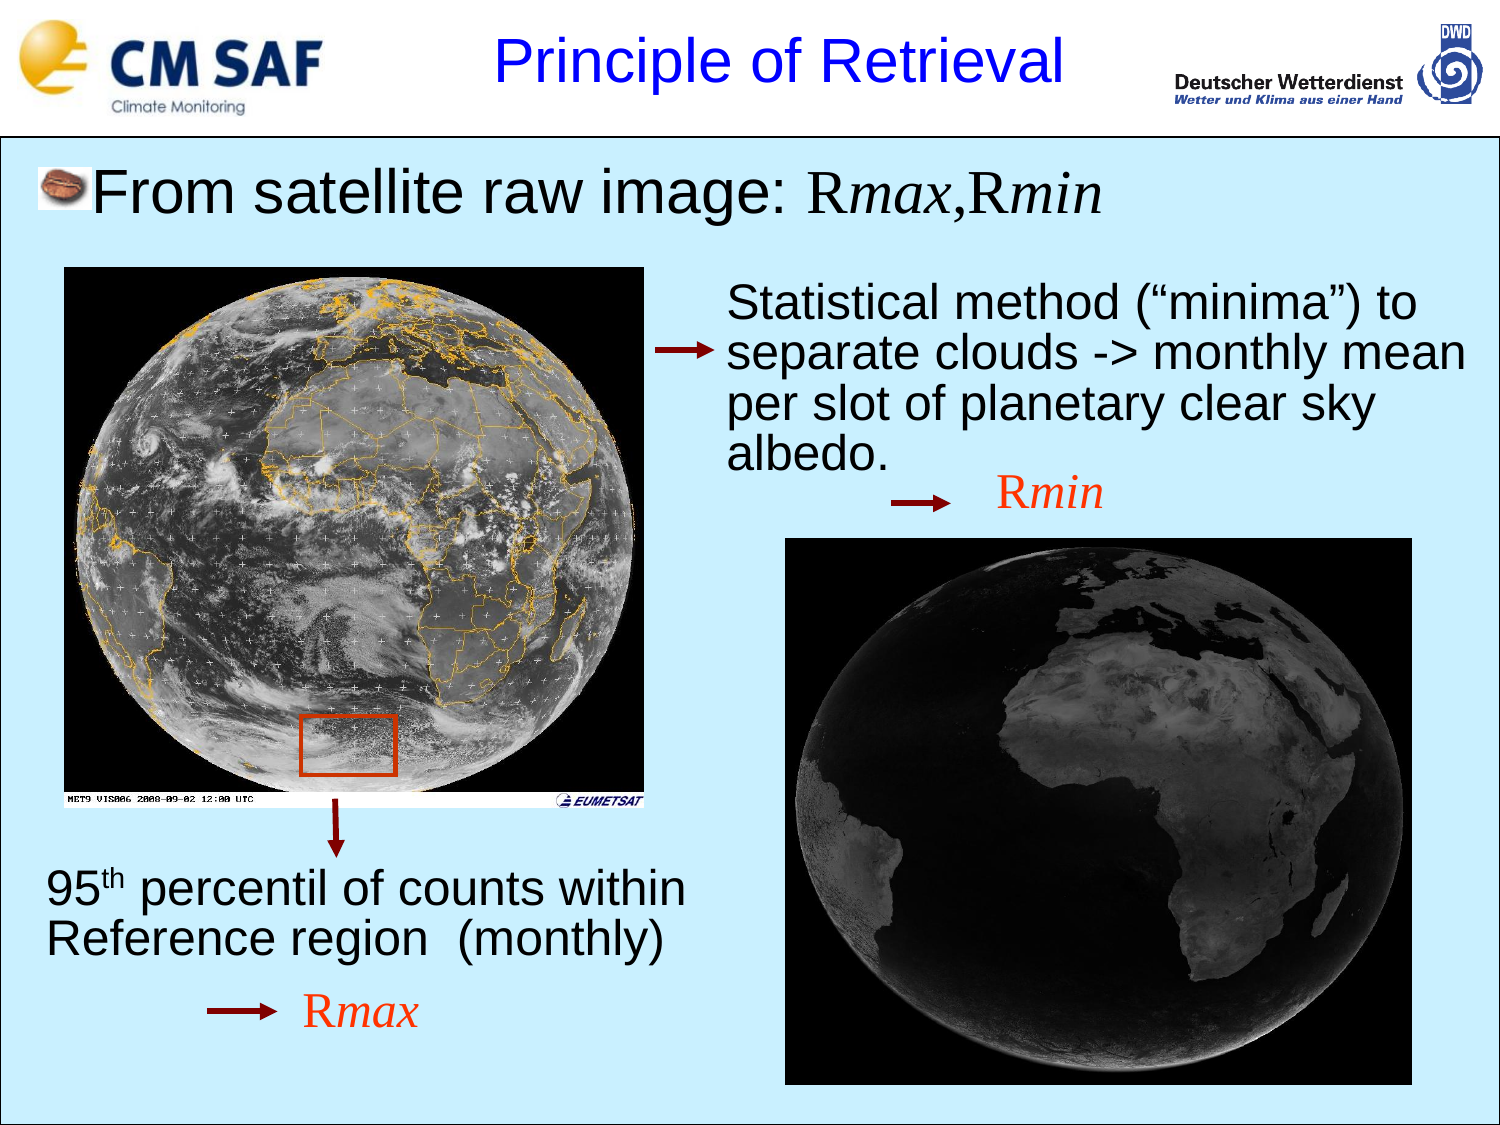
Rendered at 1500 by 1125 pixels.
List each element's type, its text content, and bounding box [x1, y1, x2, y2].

text_box Rmin [996, 467, 1105, 529]
text_box 95th percentil of counts within Reference region (monthly) [45, 865, 691, 988]
picture [64, 267, 644, 808]
picture [1175, 24, 1483, 104]
text_box Rmax [302, 987, 420, 1049]
picture [17, 19, 325, 117]
list From satellite raw image: Rmax,Rmin [20, 162, 1294, 256]
picture [785, 538, 1412, 1085]
text_box Principle of Retrieval [303, 30, 1211, 110]
text_box Statistical method (“minima”) to separate clouds -> monthly mean per slot of planetary clear sky albedo. [726, 279, 1500, 433]
